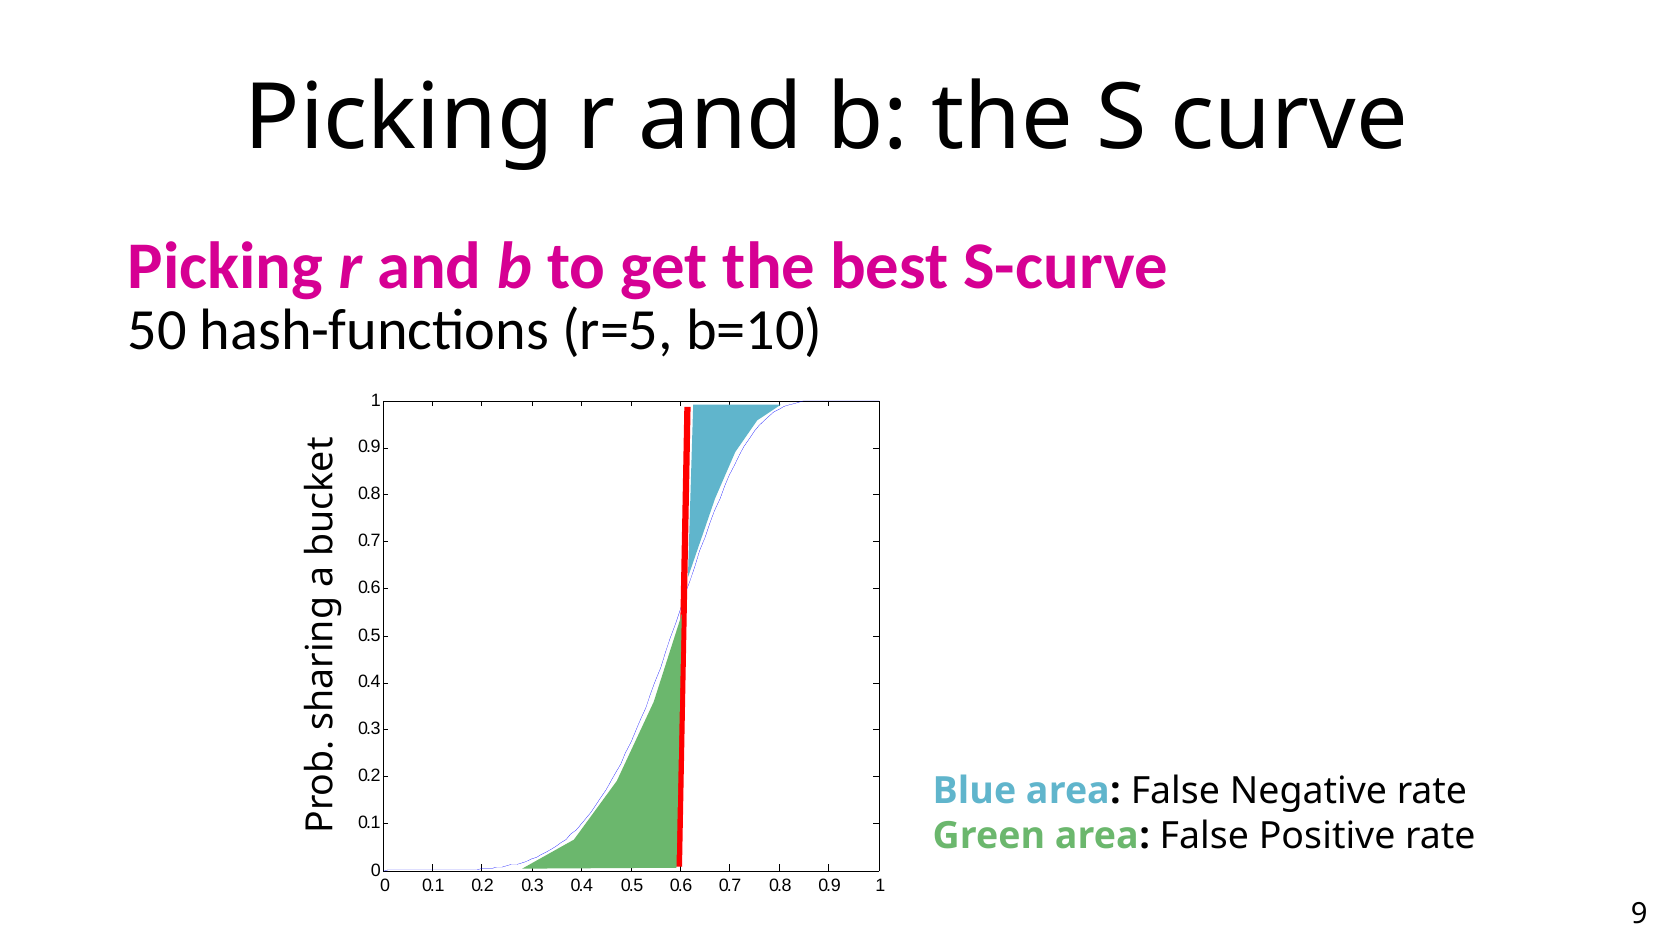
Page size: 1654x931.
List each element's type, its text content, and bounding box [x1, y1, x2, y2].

picture [300, 356, 941, 931]
text_box Prob. sharing a bucket [287, 422, 348, 849]
text_box [687, 404, 781, 578]
text_box Picking r and b to get the best S-curve 50 hash-functions (r=5, b=10) [113, 231, 1184, 372]
text_box [522, 614, 682, 869]
title Picking r and b: the S curve [82, 1, 1571, 226]
text_box Blue area: False Negative rate Green area: False Positive rate [918, 758, 1491, 864]
